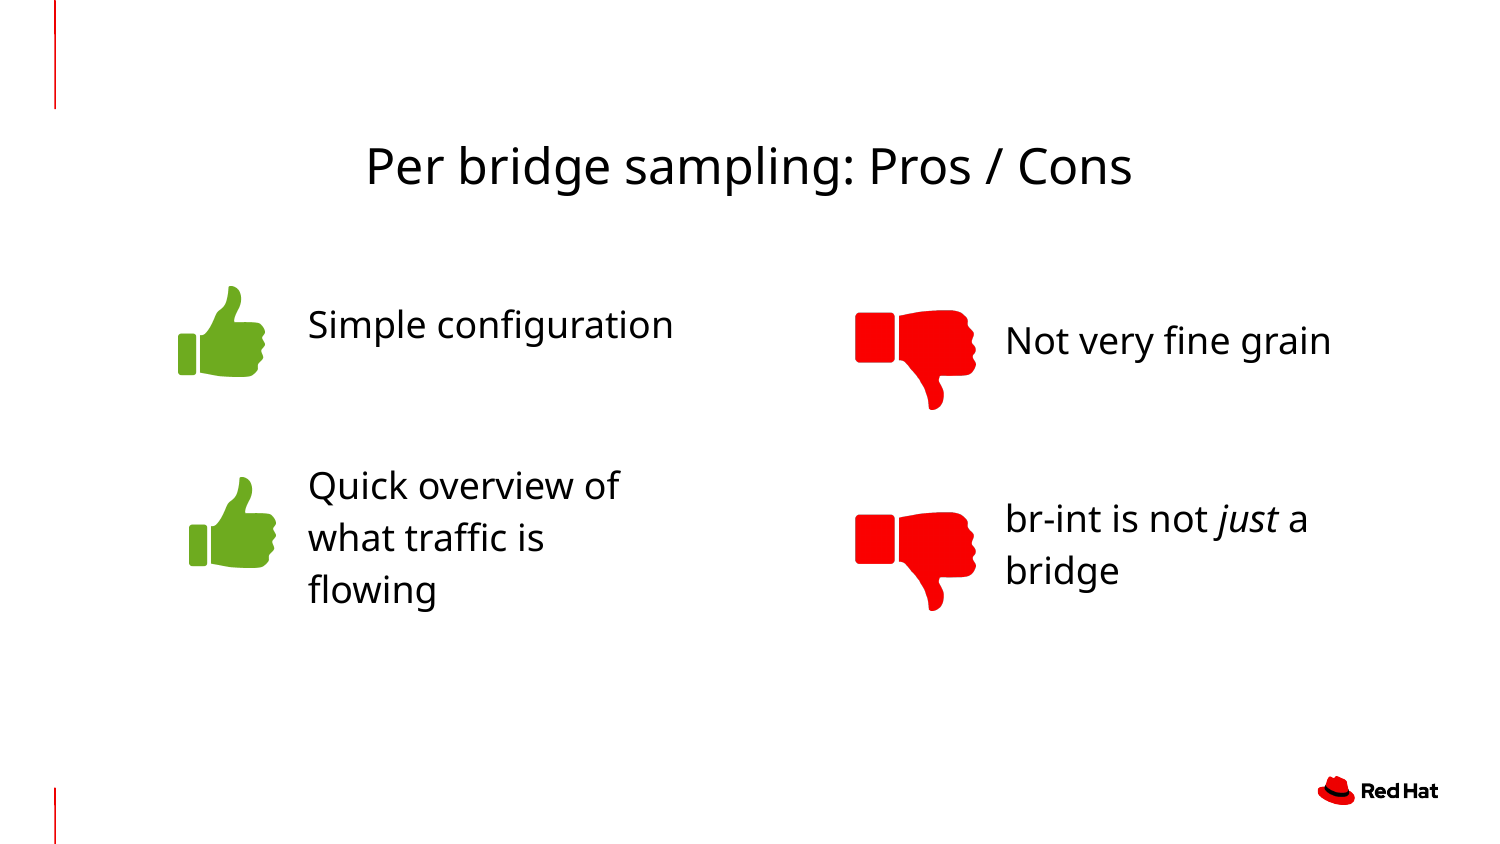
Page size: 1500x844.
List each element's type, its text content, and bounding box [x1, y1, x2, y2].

text_box Not very fine grain [1004, 310, 1355, 400]
picture [178, 286, 265, 377]
title Per bridge sampling: Pros / Cons [215, 116, 1285, 186]
picture [855, 512, 976, 611]
text_box br-int is not just a bridge [1004, 488, 1355, 635]
picture [855, 310, 976, 410]
text_box Quick overview of what traffic is flowing [307, 455, 676, 602]
picture [189, 477, 276, 568]
picture [1317, 776, 1438, 805]
text_box Simple configuration [307, 294, 676, 384]
